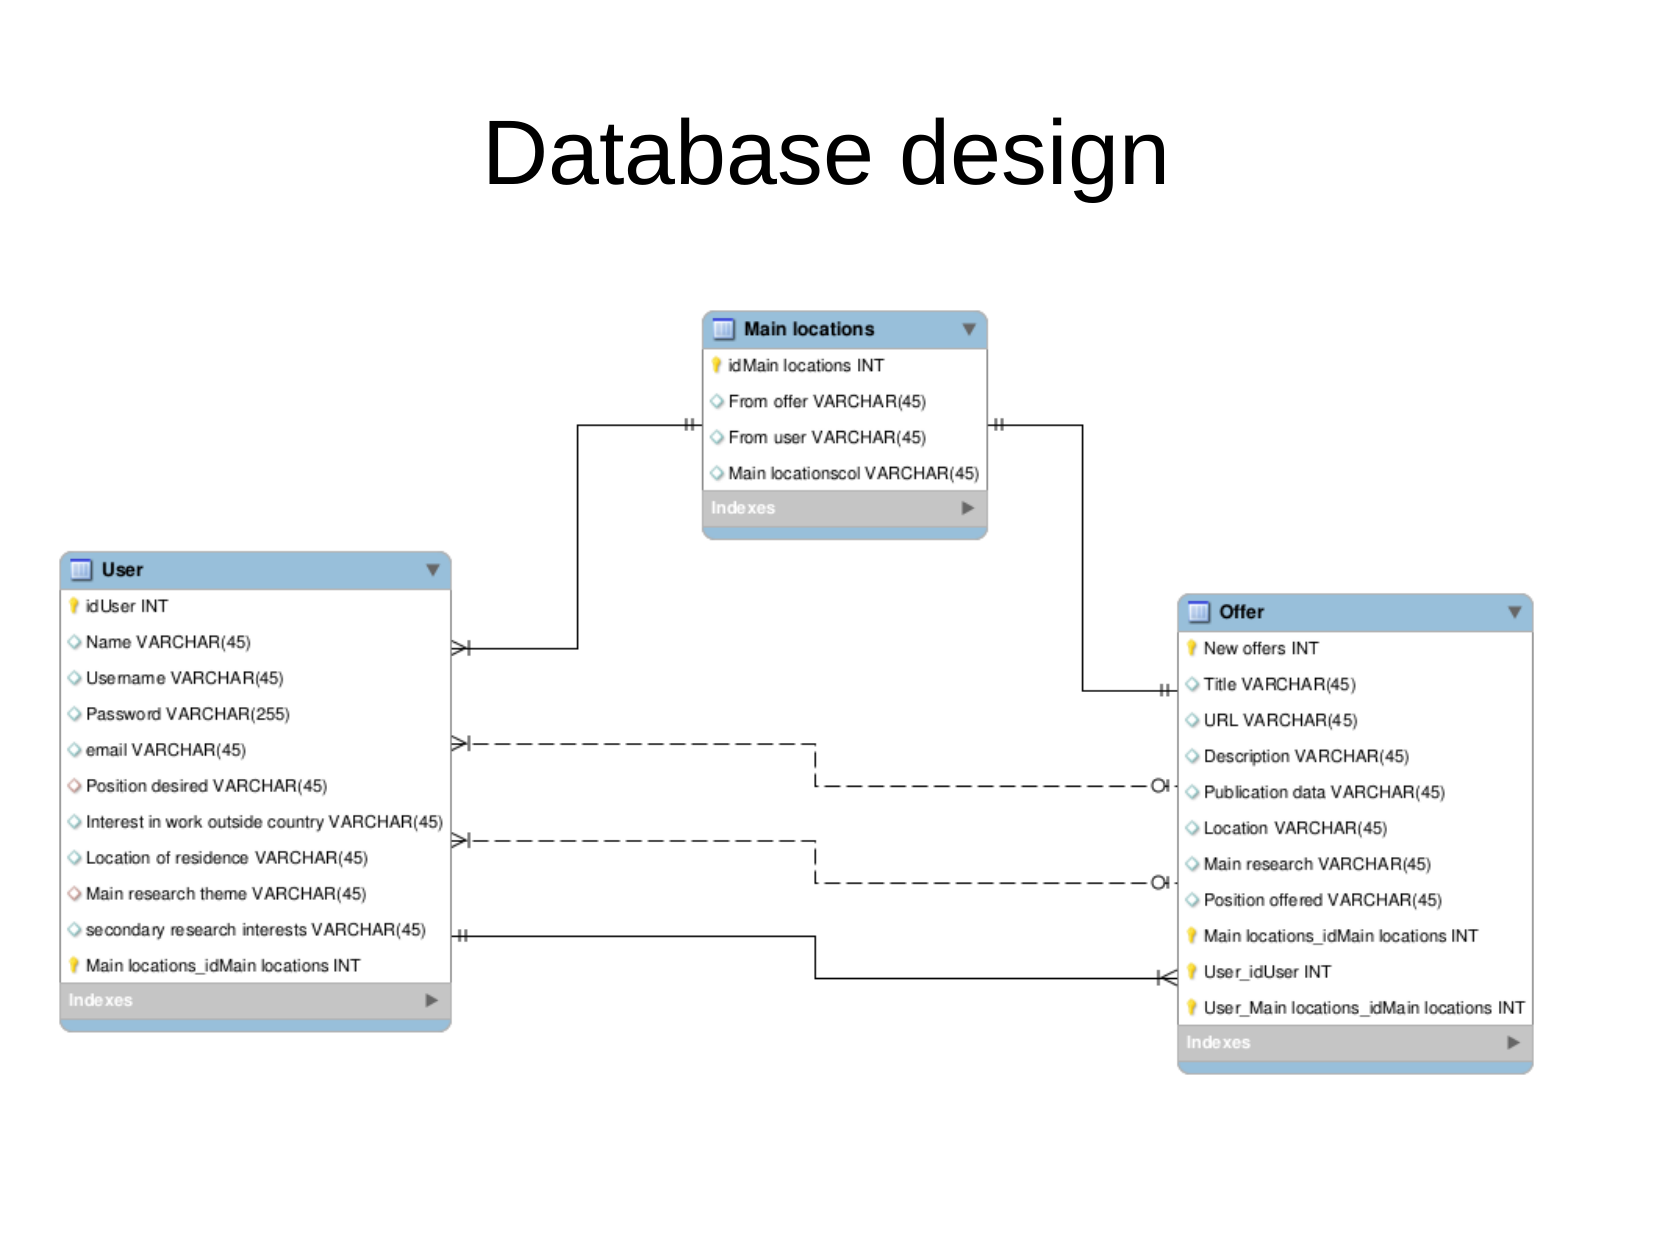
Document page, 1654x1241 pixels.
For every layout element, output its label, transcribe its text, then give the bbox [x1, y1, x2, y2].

picture [44, 295, 1548, 1089]
title Database design [82, 49, 1571, 257]
